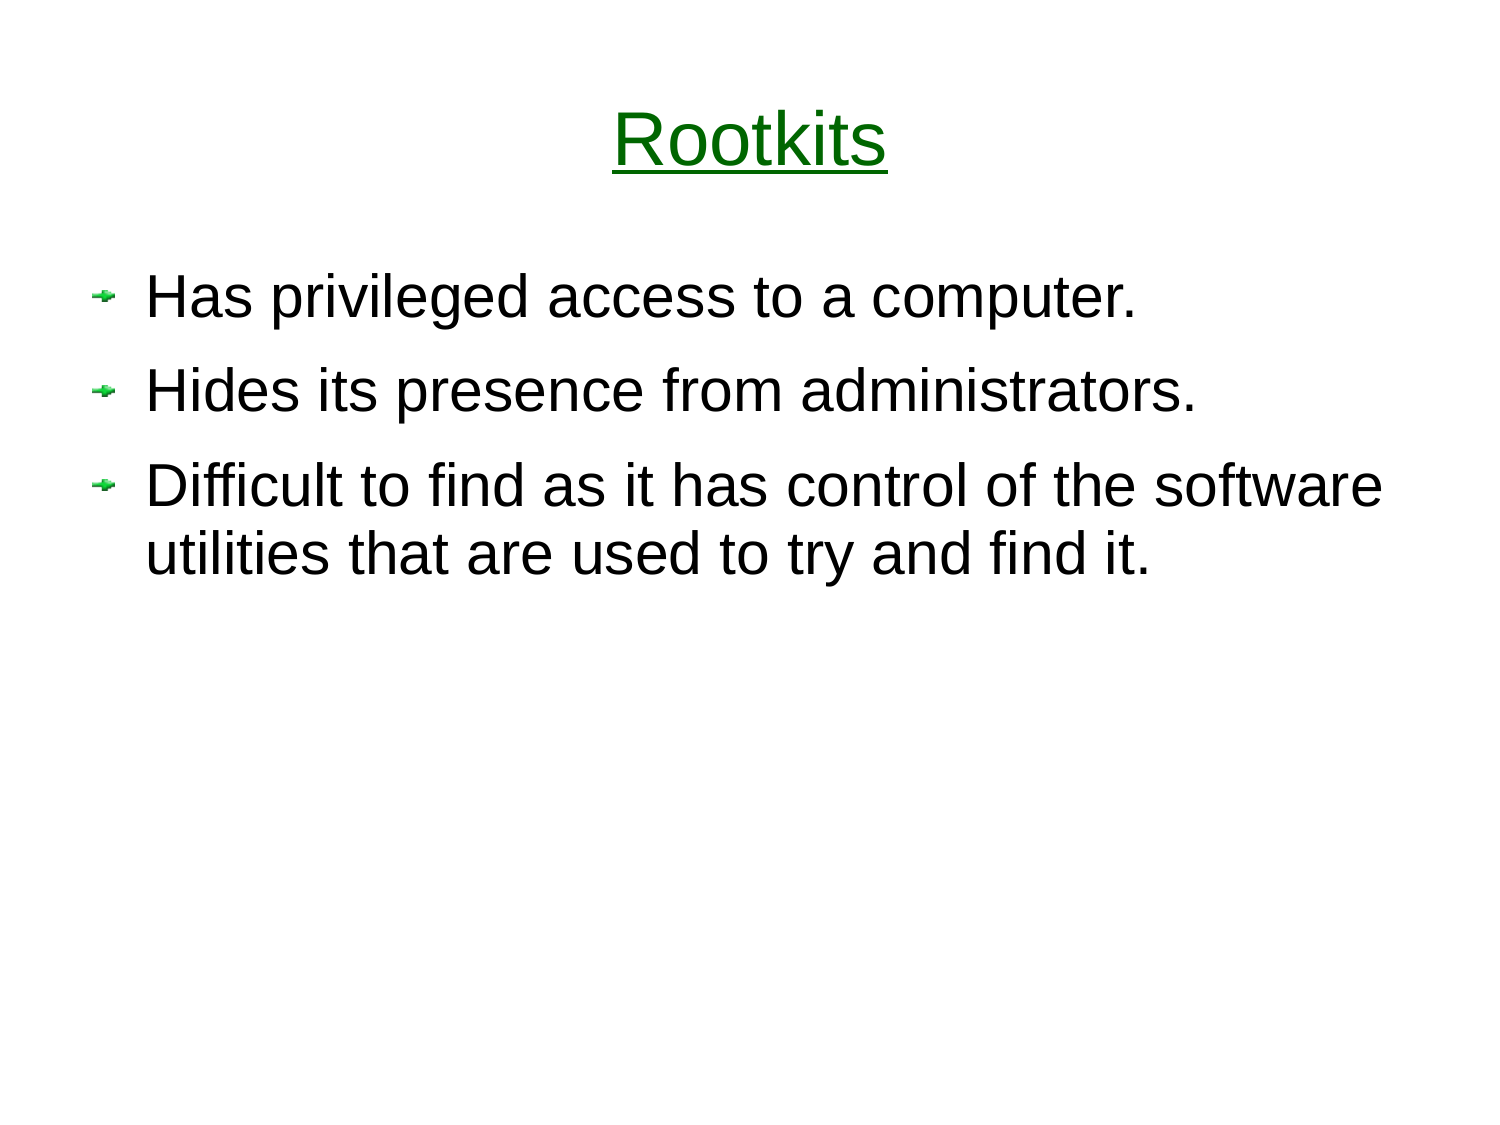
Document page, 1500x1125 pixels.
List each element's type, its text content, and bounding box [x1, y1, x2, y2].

title Rootkits [75, 45, 1425, 233]
list Has privileged access to a computer. Hides its presence from administrators. Difficult to find as it has control of the software utilities that are used to try and find it. [75, 262, 1425, 1006]
